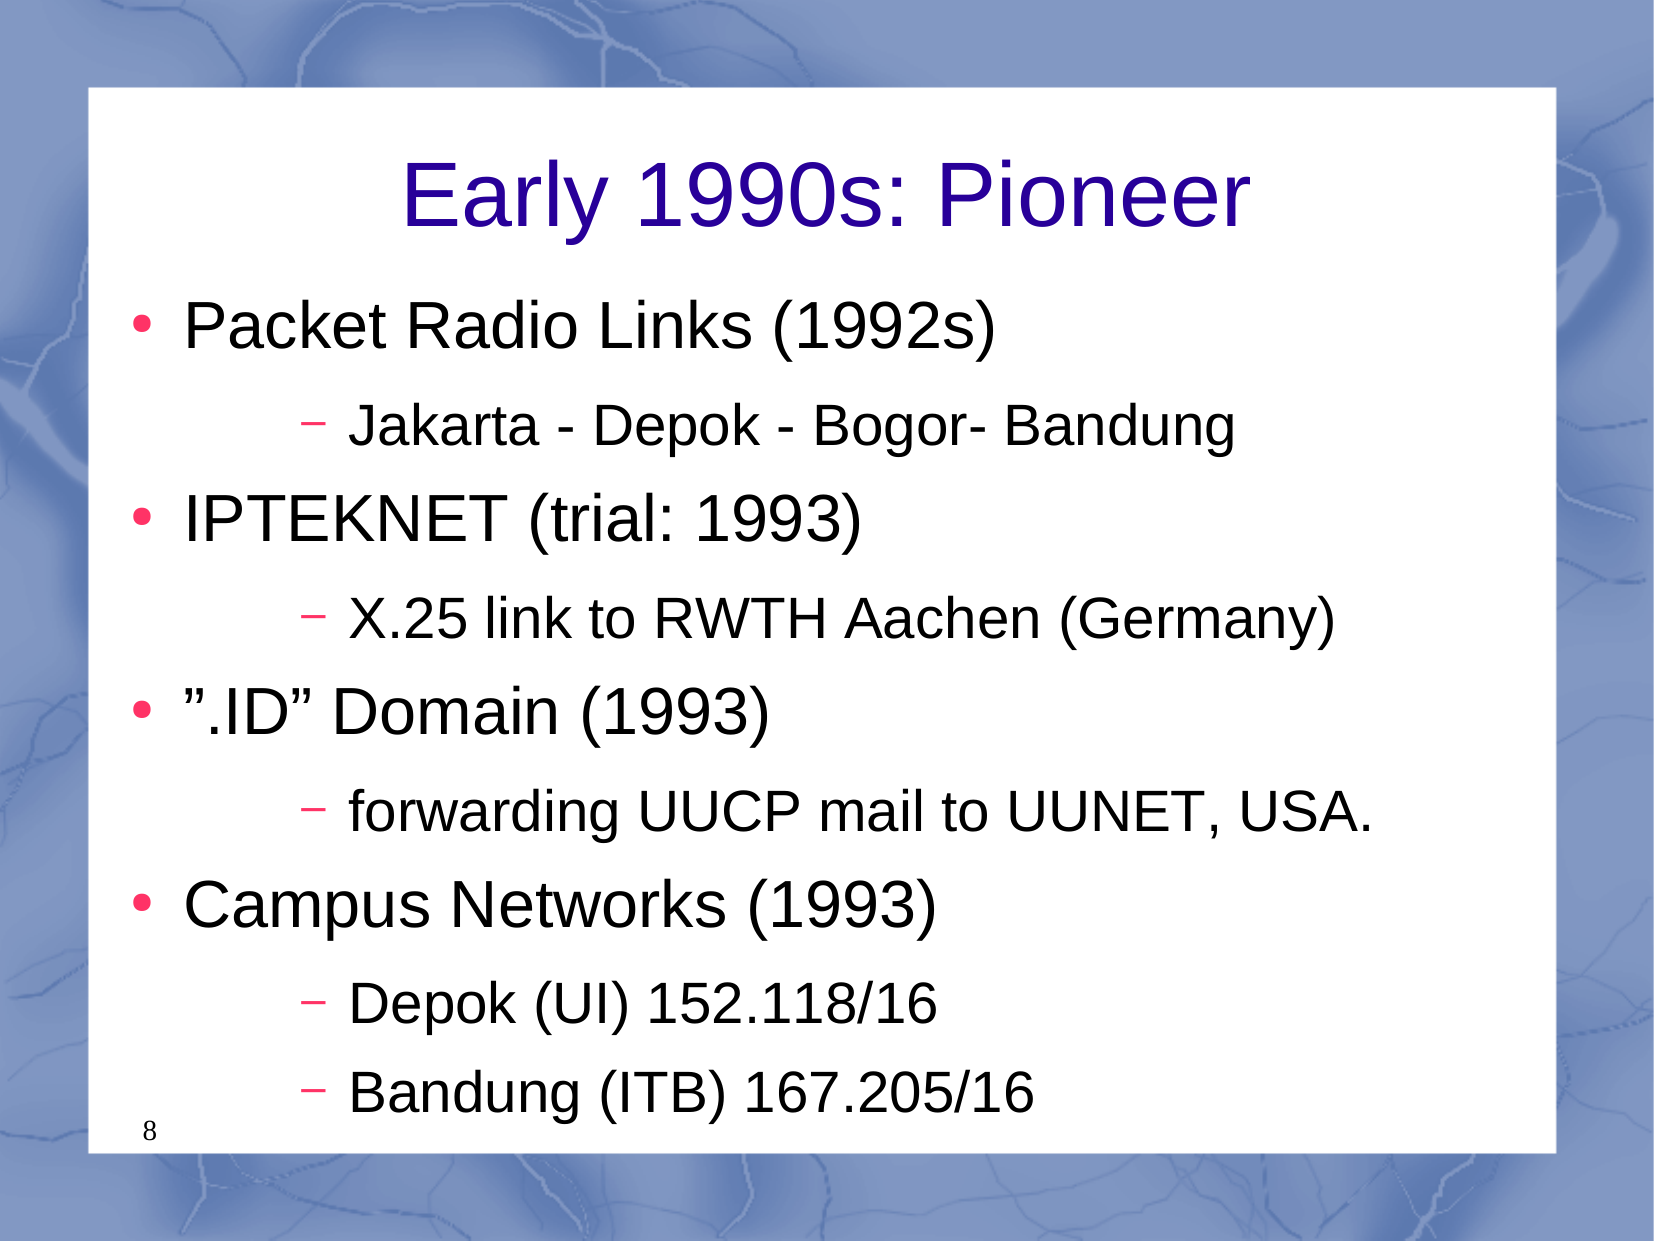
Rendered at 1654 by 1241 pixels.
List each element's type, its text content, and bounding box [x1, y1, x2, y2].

list Packet Radio Links (1992s) Jakarta - Depok - Bogor- Bandung IPTEKNET (trial: 1993) X.25 link to RWTH Aachen (Germany) ”.ID” Domain (1993) forwarding UUCP mail to UUNET, USA. Campus Networks (1993) Depok (UI) 152.118/16 Bandung (ITB) 167.205/16 [112, 288, 1471, 1126]
picture [0, 0, 1654, 1241]
title Early 1990s: Pioneer [118, 98, 1536, 291]
